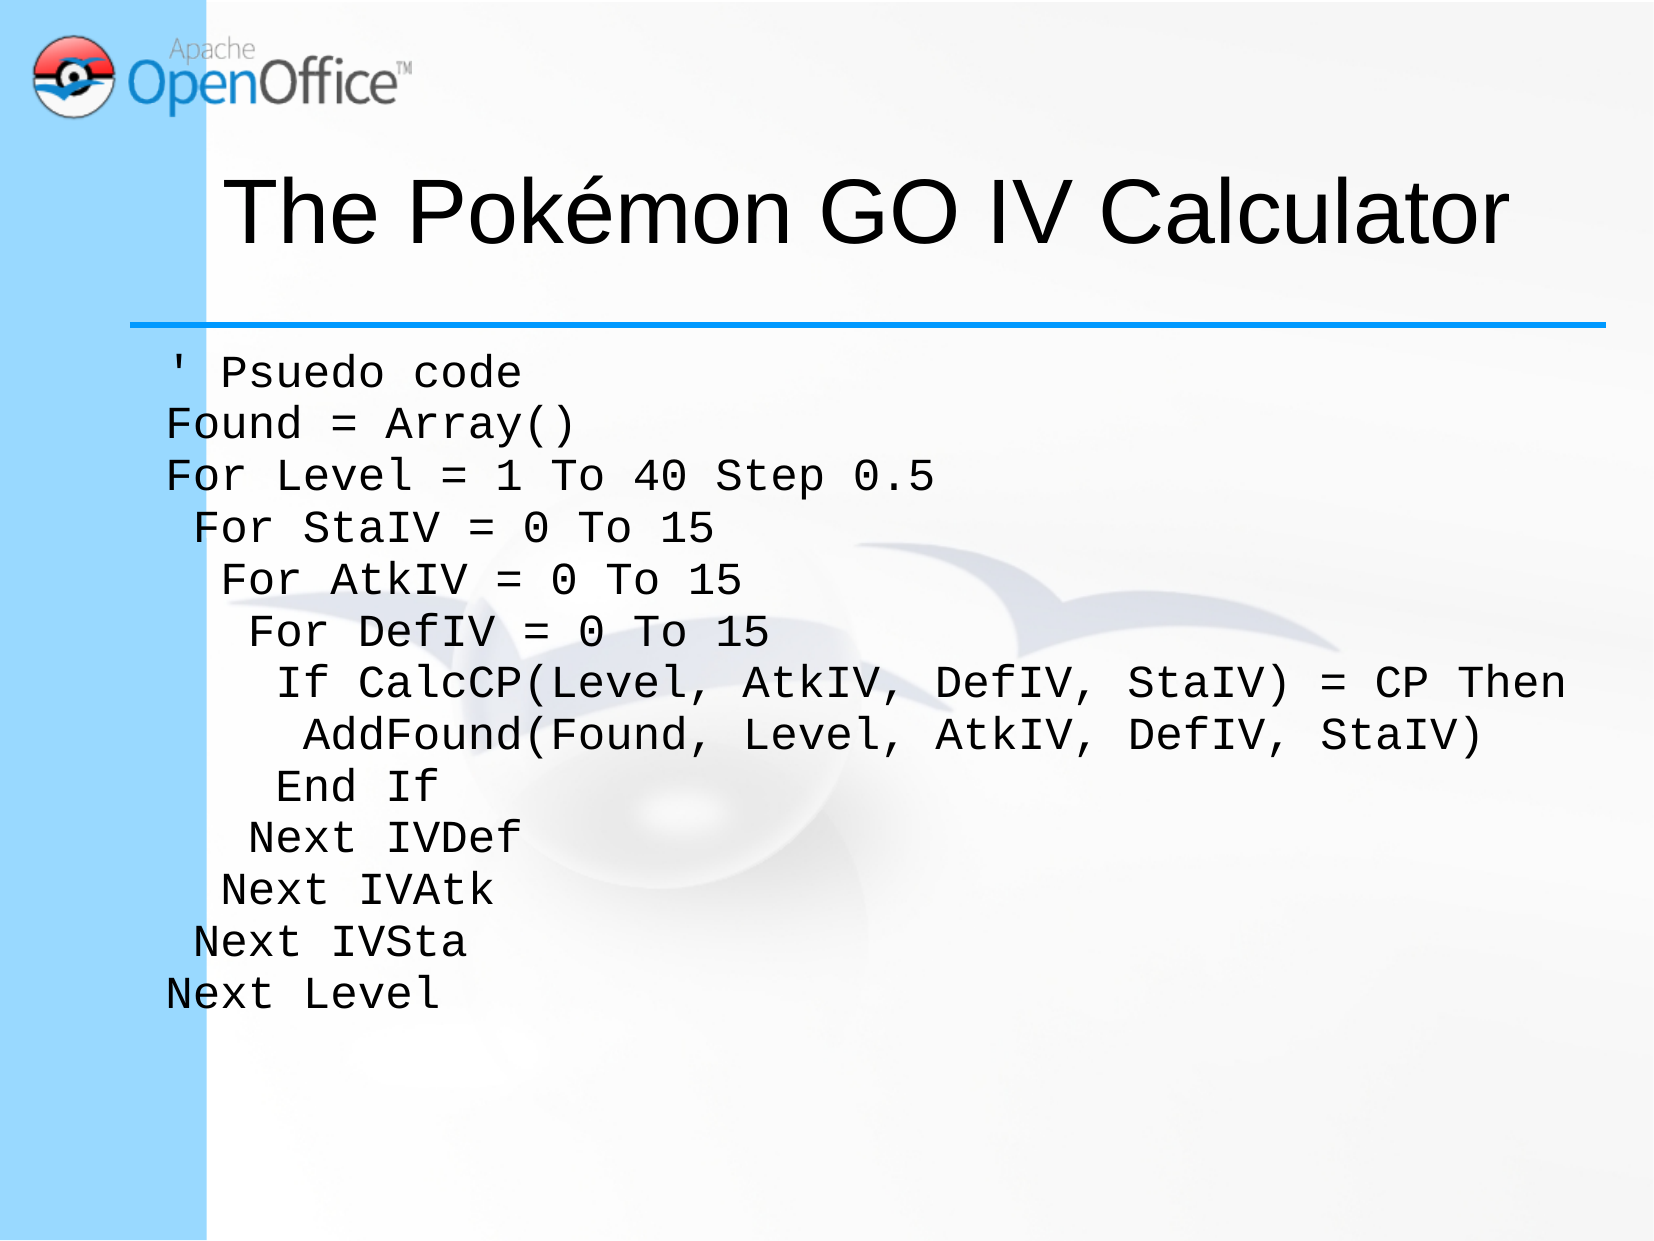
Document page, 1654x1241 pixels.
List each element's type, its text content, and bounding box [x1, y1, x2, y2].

title The Pokémon GO IV Calculator [165, 108, 1571, 316]
picture [31, 2, 1654, 1241]
subtitle ' Psuedo code Found = Array() For Level = 1 To 40 Step 0.5 For StaIV = 0 To 15 For AtkIV = 0 To 15 For DefIV = 0 To 15 If CalcCP(Level, AtkIV, DefIV, StaIV) = CP Then AddFound(Found, Level, AtkIV, DefIV, StaIV) End If Next IVDef Next IVAtk Next IVSta Next Level [165, 349, 1571, 1168]
